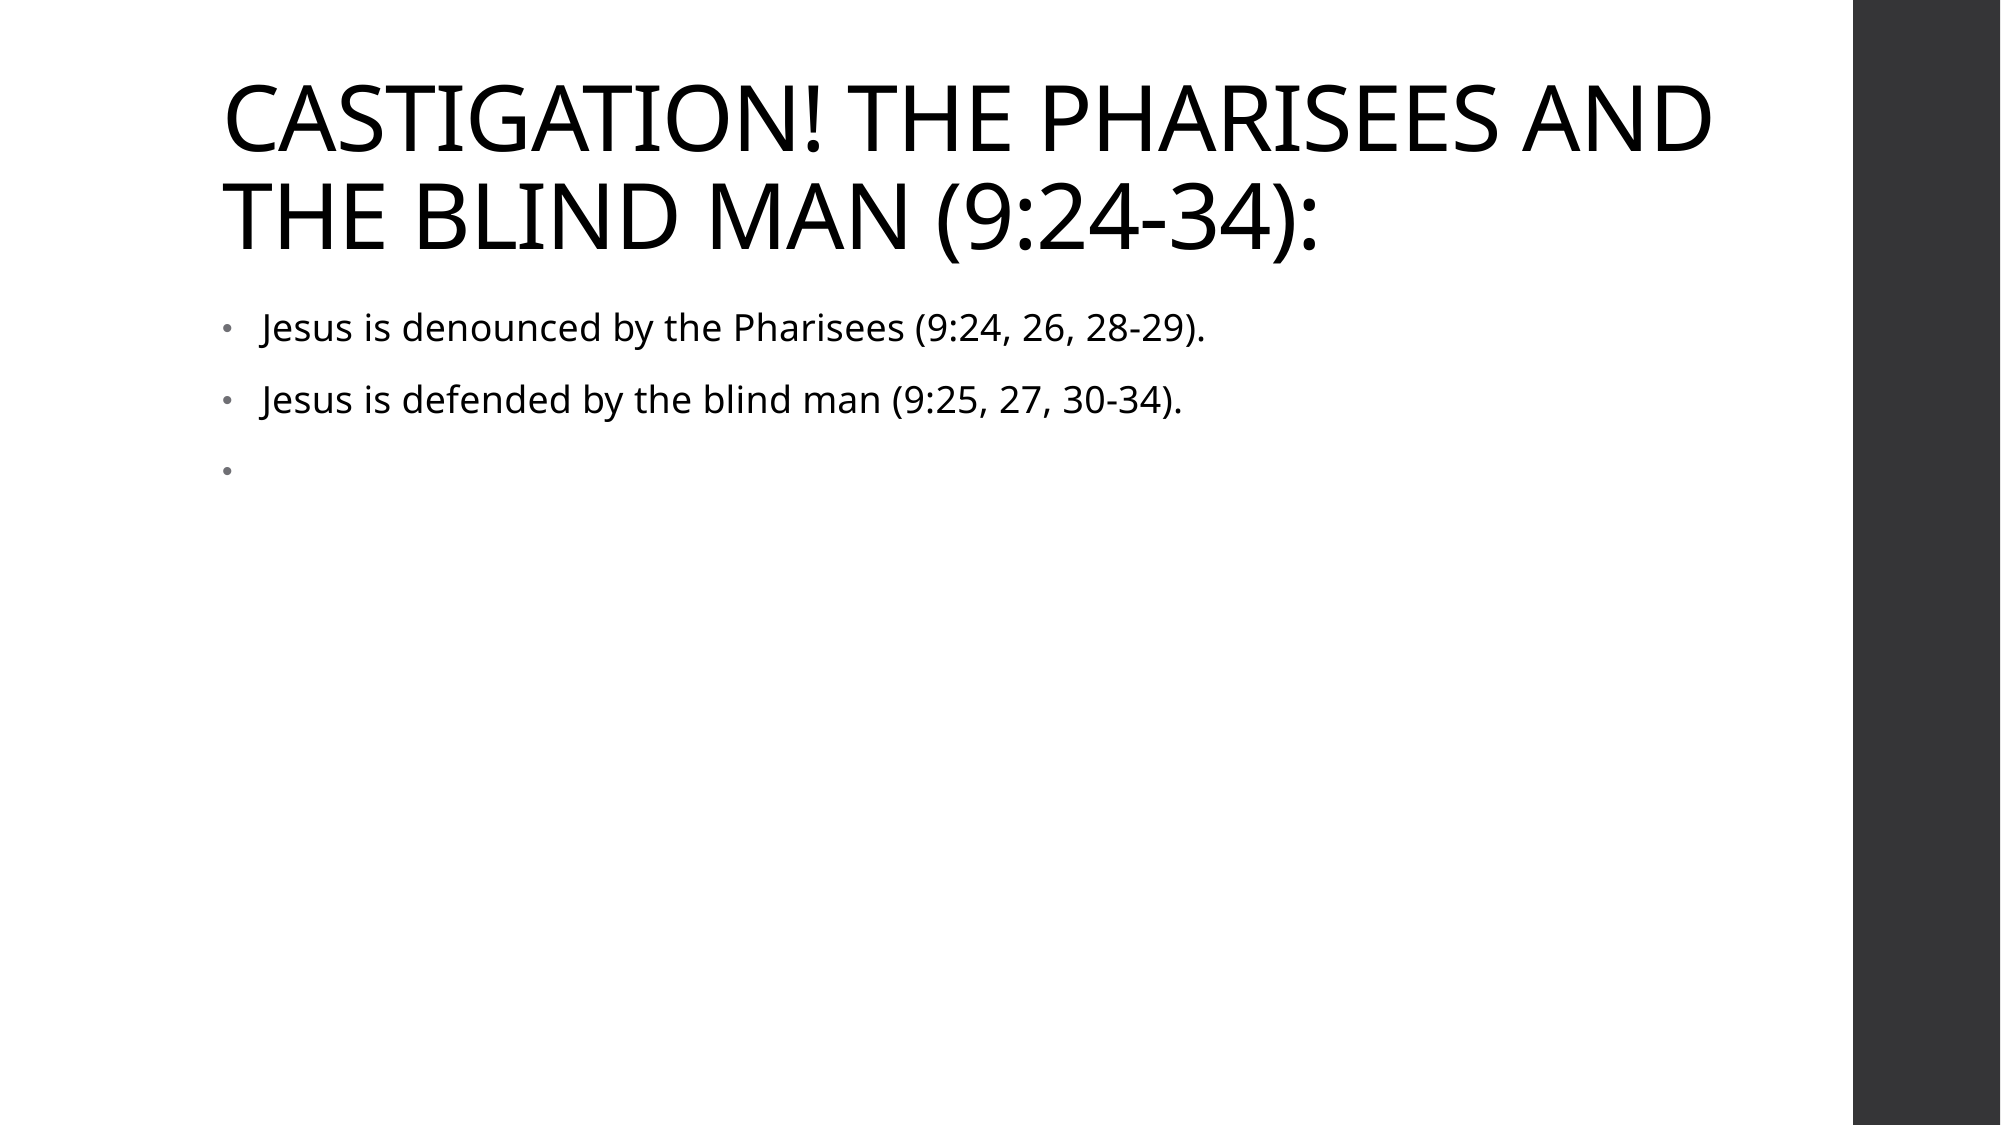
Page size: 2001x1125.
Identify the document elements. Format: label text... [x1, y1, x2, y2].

list Jesus is denounced by the Pharisees (9:24, 26, 28-29). Jesus is defended by the blind man (9:25, 27, 30-34). [206, 299, 1617, 1014]
title CASTIGATION! THE PHARISEES AND THE BLIND MAN (9:24-34): [206, 60, 1797, 278]
